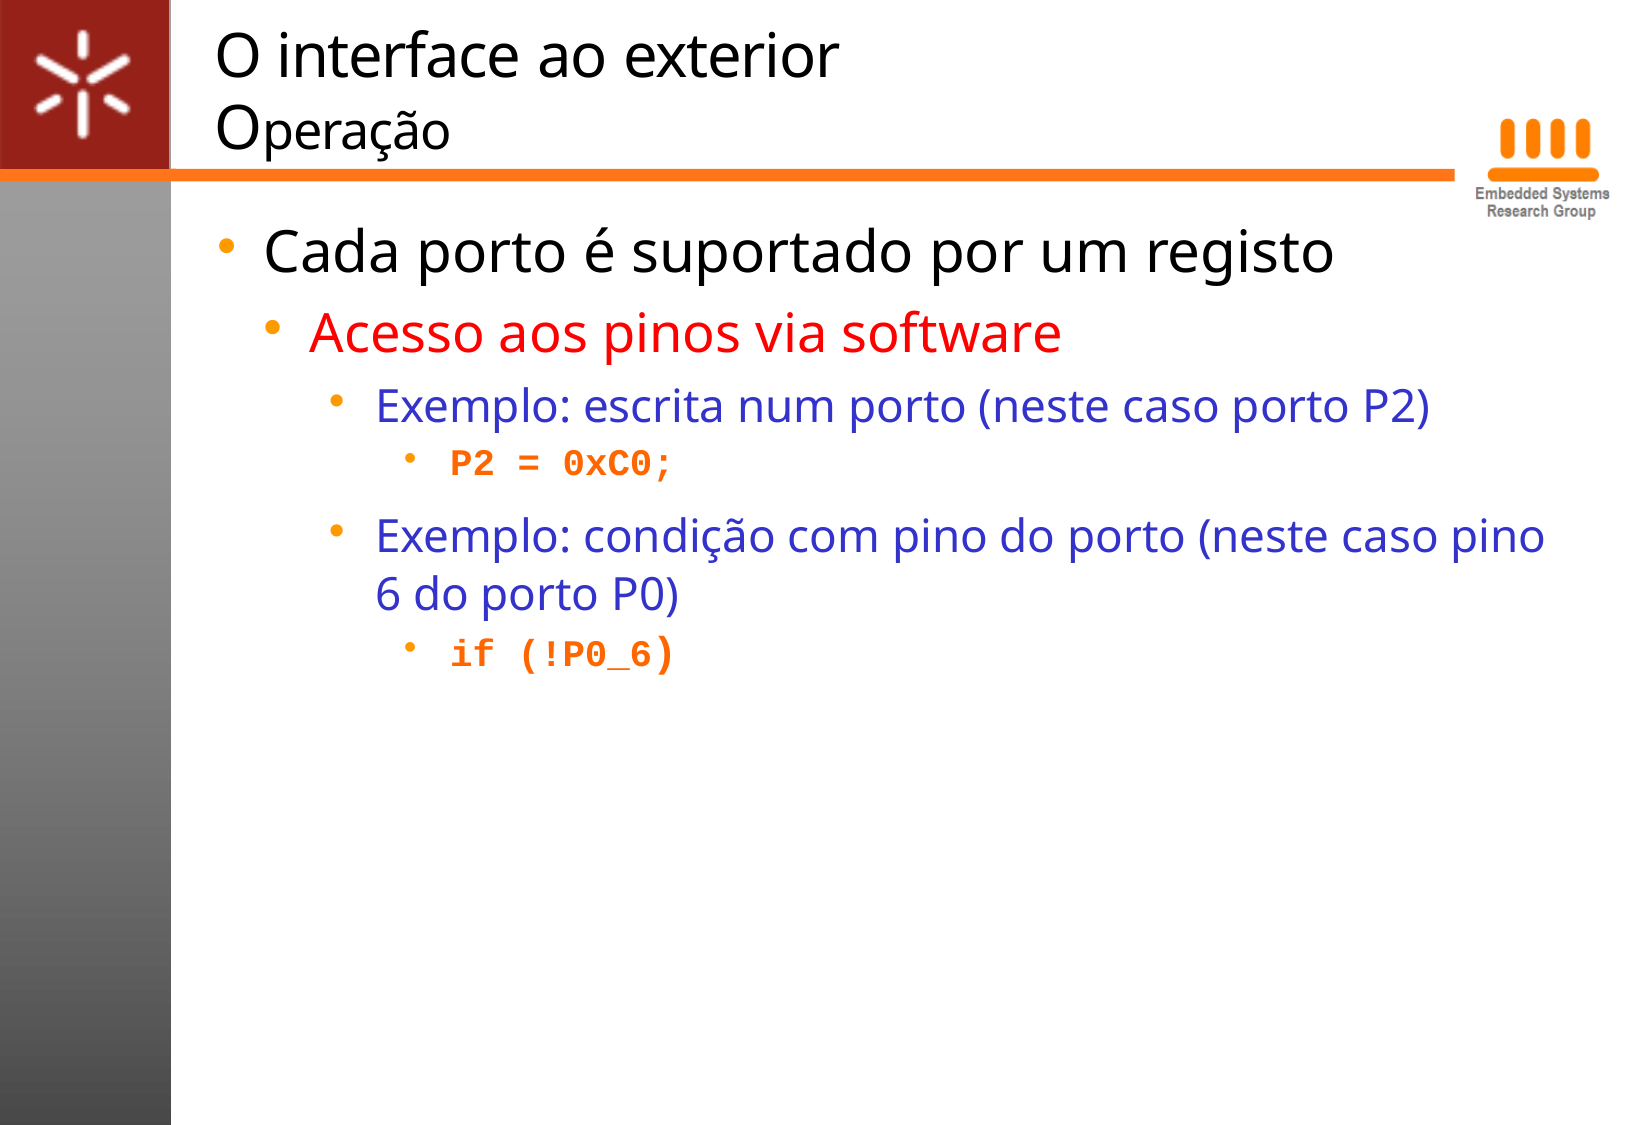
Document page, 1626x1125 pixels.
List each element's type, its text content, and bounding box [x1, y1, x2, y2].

picture [0, 182, 171, 1125]
title O interface ao exterior Operação [212, 16, 1063, 234]
picture [1475, 118, 1610, 220]
text_box Cada porto é suportado por um registo Acesso aos pinos via software Exemplo: escrita num porto (neste caso porto P2) P2 = 0xC0; Exemplo: condição com pino do porto (neste caso pino 6 do porto P0) if (!P0_6) [215, 196, 1591, 675]
picture [0, 0, 171, 169]
